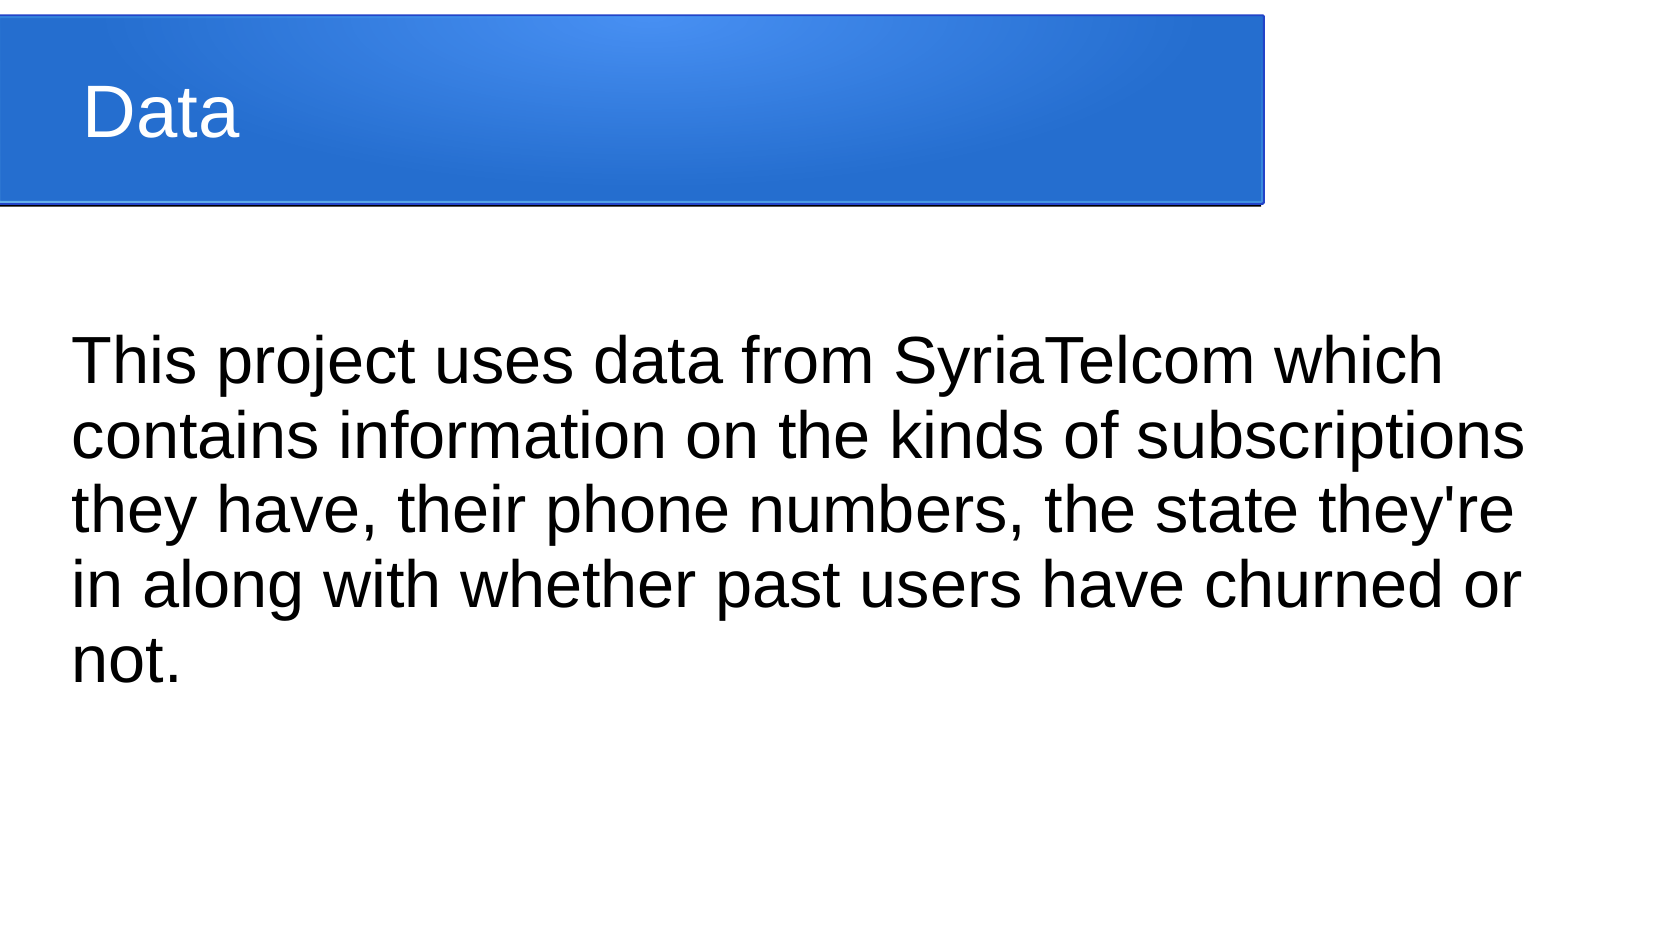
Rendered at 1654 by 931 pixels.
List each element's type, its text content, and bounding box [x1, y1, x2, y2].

title Data [82, 35, 1235, 189]
subtitle This project uses data from SyriaTelcom which contains information on the kinds of subscriptions they have, their phone numbers, the state they're in along with whether past users have churned or not. [71, 240, 1561, 780]
